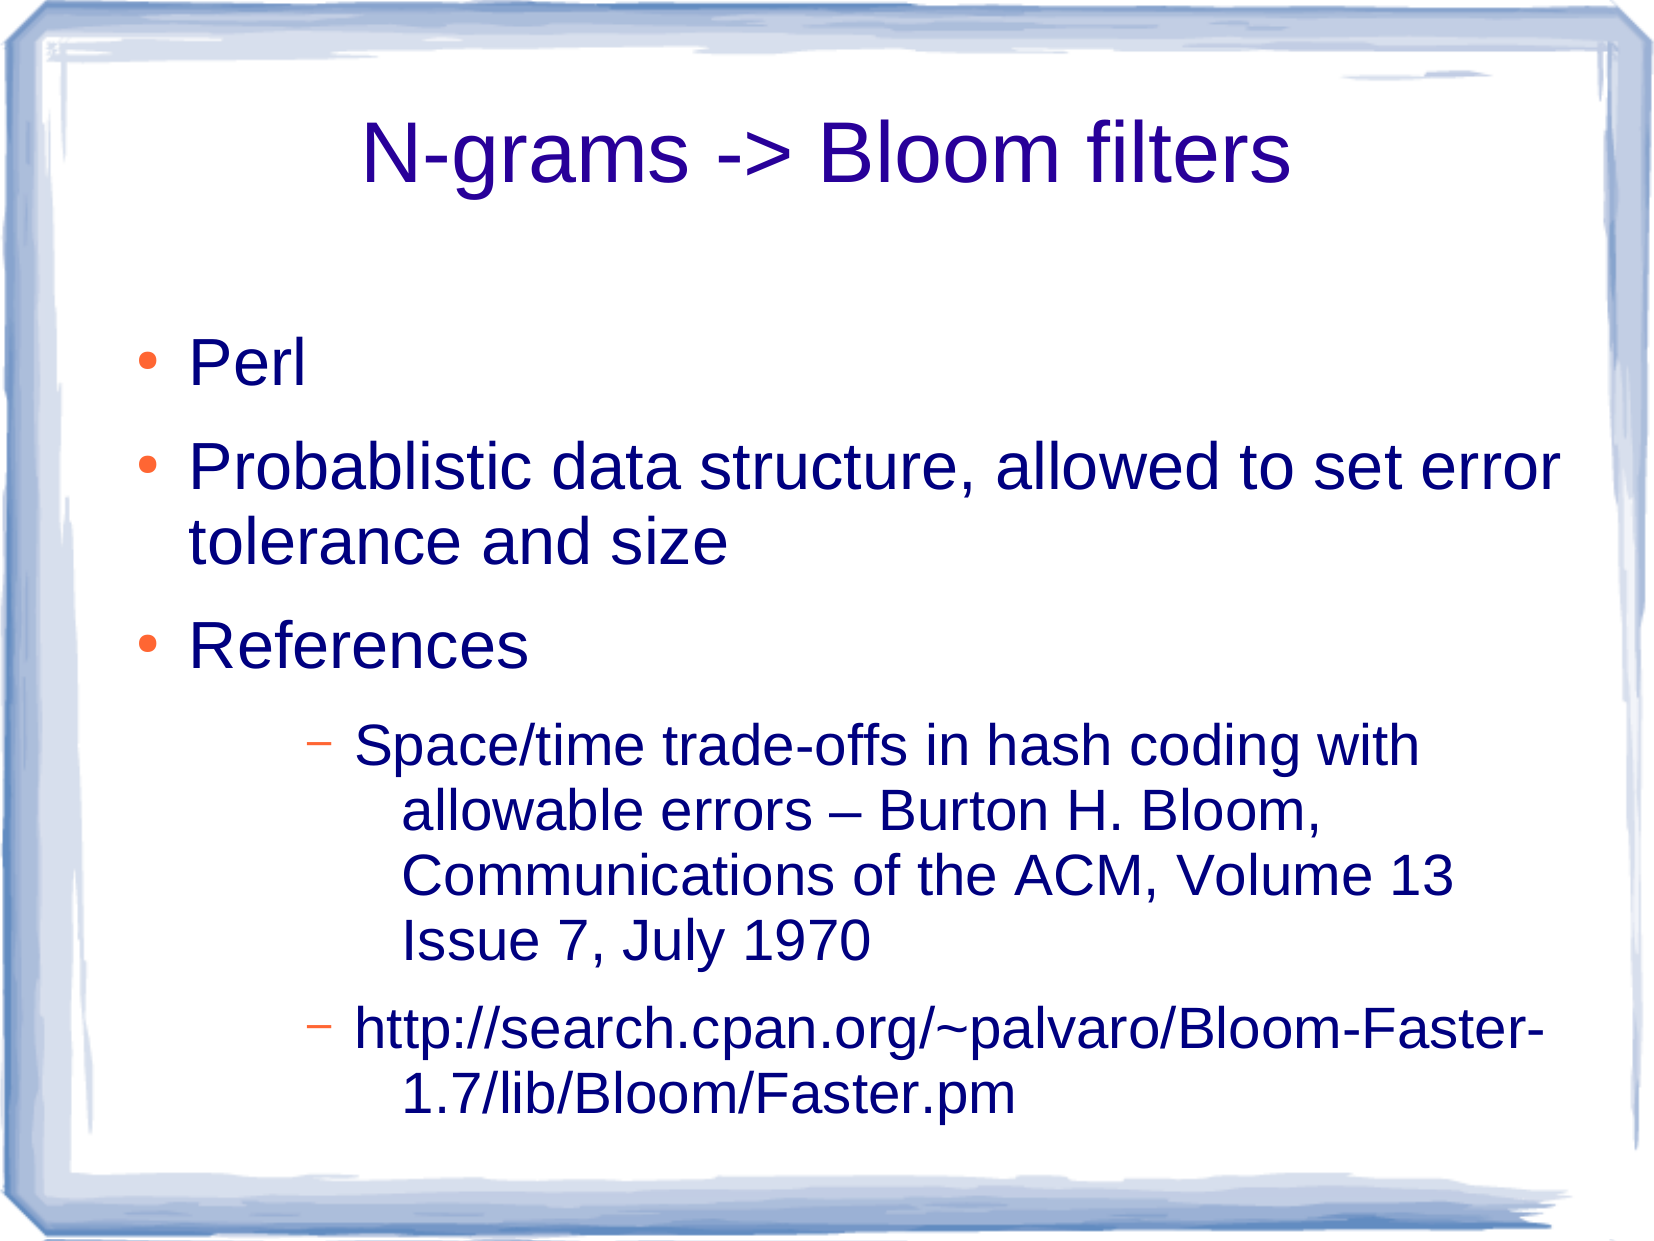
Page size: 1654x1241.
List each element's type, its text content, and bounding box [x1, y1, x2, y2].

title N-grams -> Bloom filters [82, 49, 1571, 257]
picture [0, 0, 1654, 1241]
list Perl Probablistic data structure, allowed to set error tolerance and size References Space/time trade-offs in hash coding with allowable errors – Burton H. Bloom, Communications of the ACM, Volume 13 Issue 7, July 1970 http://search.cpan.org/~palvaro/Bloom-Faster-1.7/lib/Bloom/Faster.pm [118, 324, 1571, 1127]
